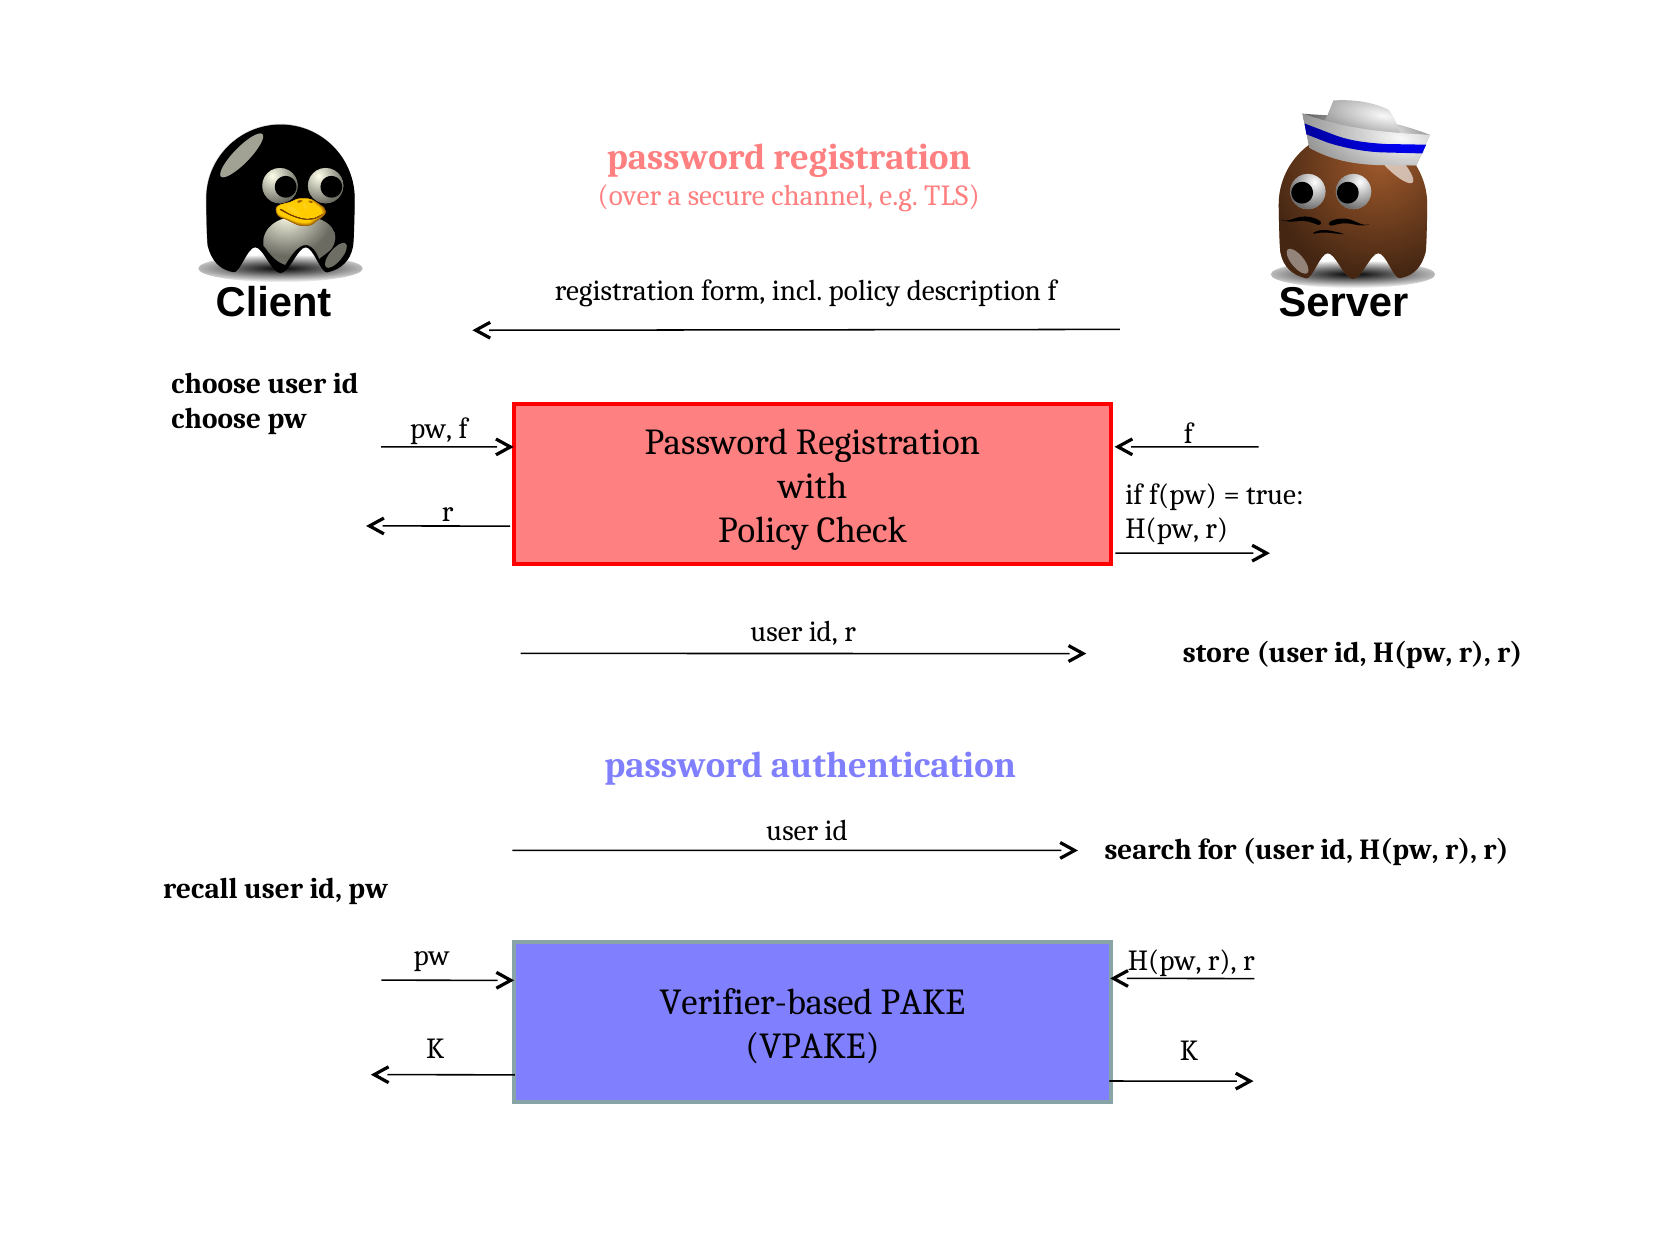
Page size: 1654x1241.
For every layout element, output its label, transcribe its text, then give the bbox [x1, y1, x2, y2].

text_box Verifier-based PAKE (VPAKE) [514, 942, 1112, 1102]
text_box recall user id, pw [148, 862, 410, 913]
text_box choose user id choose pw [156, 356, 374, 442]
text_box K [1165, 1023, 1214, 1075]
text_box password registration (over a secure channel, e.g. TLS) [582, 124, 996, 220]
text_box Client [200, 271, 367, 333]
text_box if f(pw) = true: H(pw, r) [1110, 467, 1320, 553]
picture [1240, 88, 1447, 296]
text_box registration form, incl. policy description f [539, 263, 1073, 314]
text_box search for (user id, H(pw, r), r) [1089, 822, 1525, 873]
text_box user id, r [735, 604, 872, 656]
text_box f [1169, 406, 1209, 458]
text_box Password Registration with Policy Check [514, 403, 1112, 564]
text_box store (user id, H(pw, r), r) [1168, 626, 1538, 677]
text_box K [411, 1021, 460, 1073]
text_box r [427, 484, 469, 535]
text_box pw [398, 928, 465, 980]
text_box pw, f [395, 401, 483, 452]
text_box password authentication [589, 732, 1032, 793]
text_box H(pw, r), r [1113, 934, 1270, 985]
text_box Server [1263, 271, 1430, 333]
picture [177, 82, 384, 290]
text_box user id [751, 803, 863, 854]
